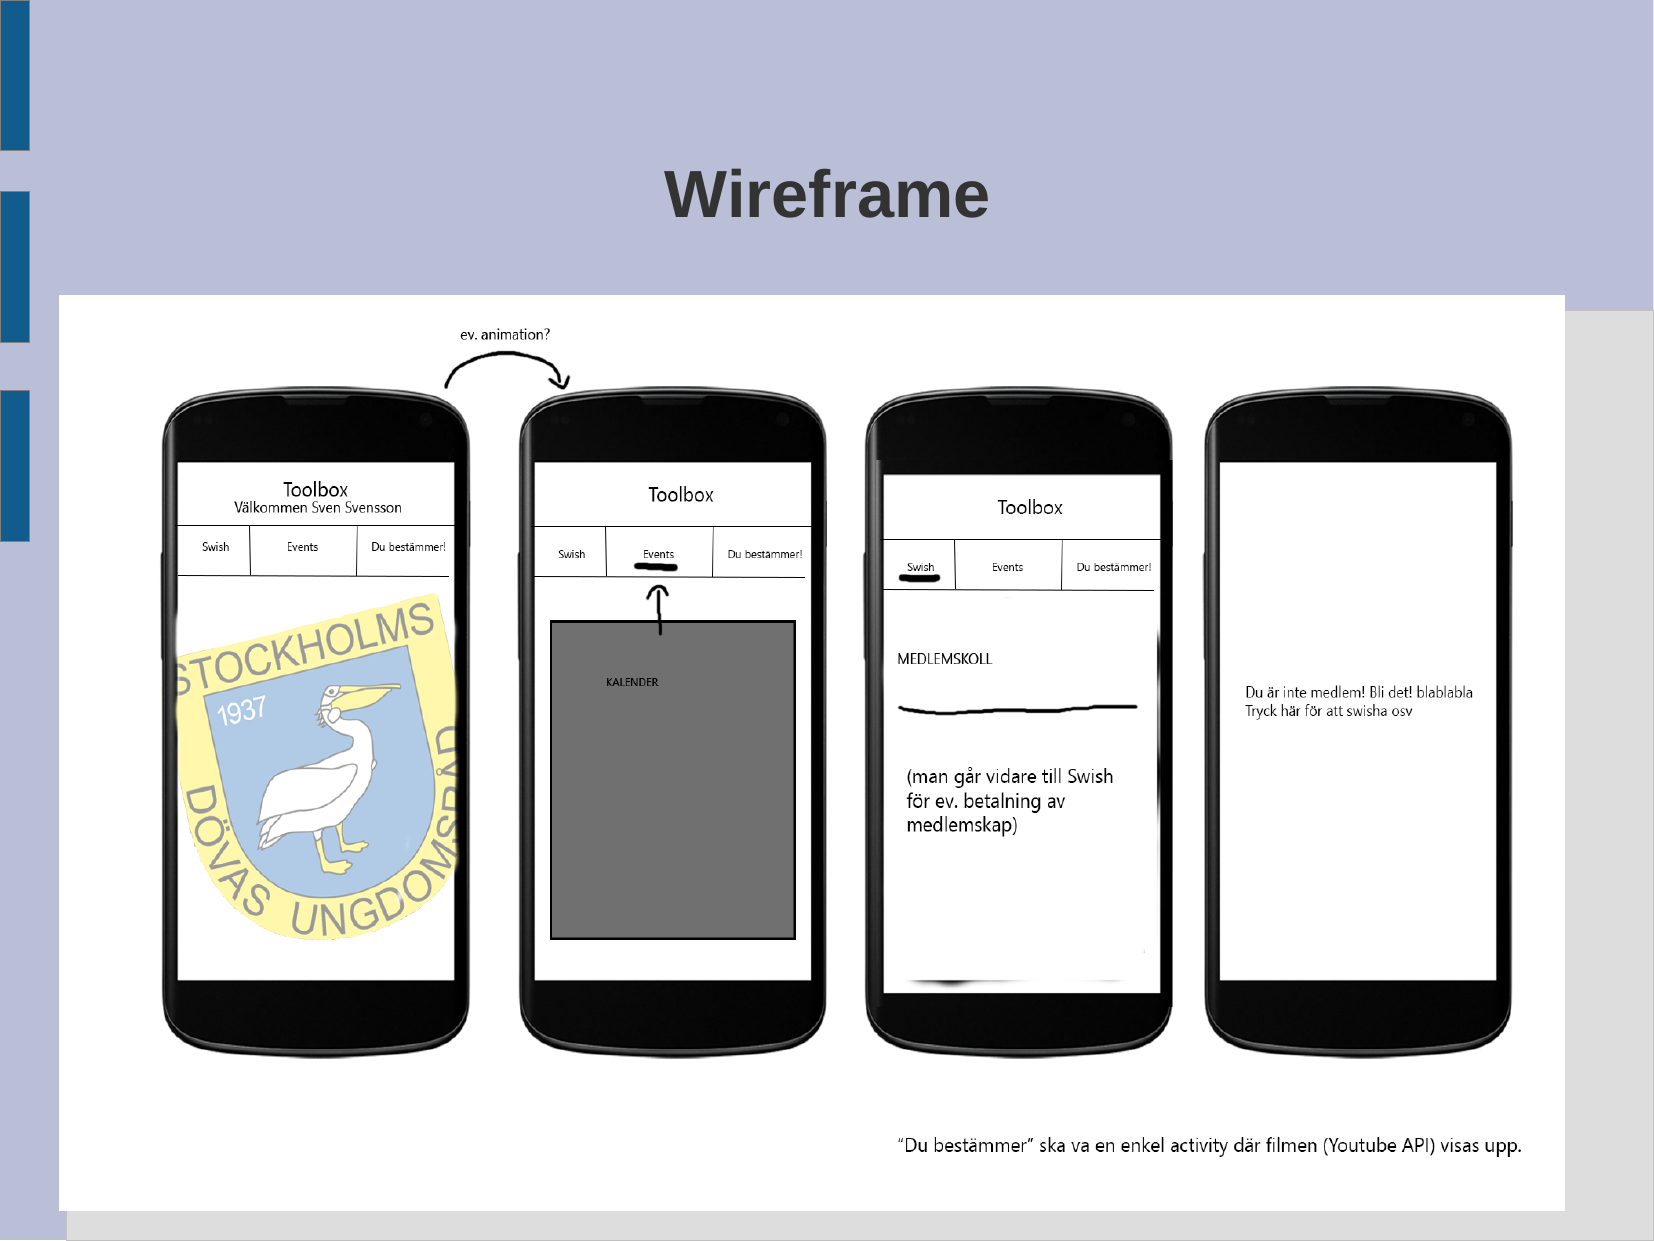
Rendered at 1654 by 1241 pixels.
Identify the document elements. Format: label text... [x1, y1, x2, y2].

title Wireframe [121, 91, 1534, 295]
picture [59, 295, 1565, 1211]
